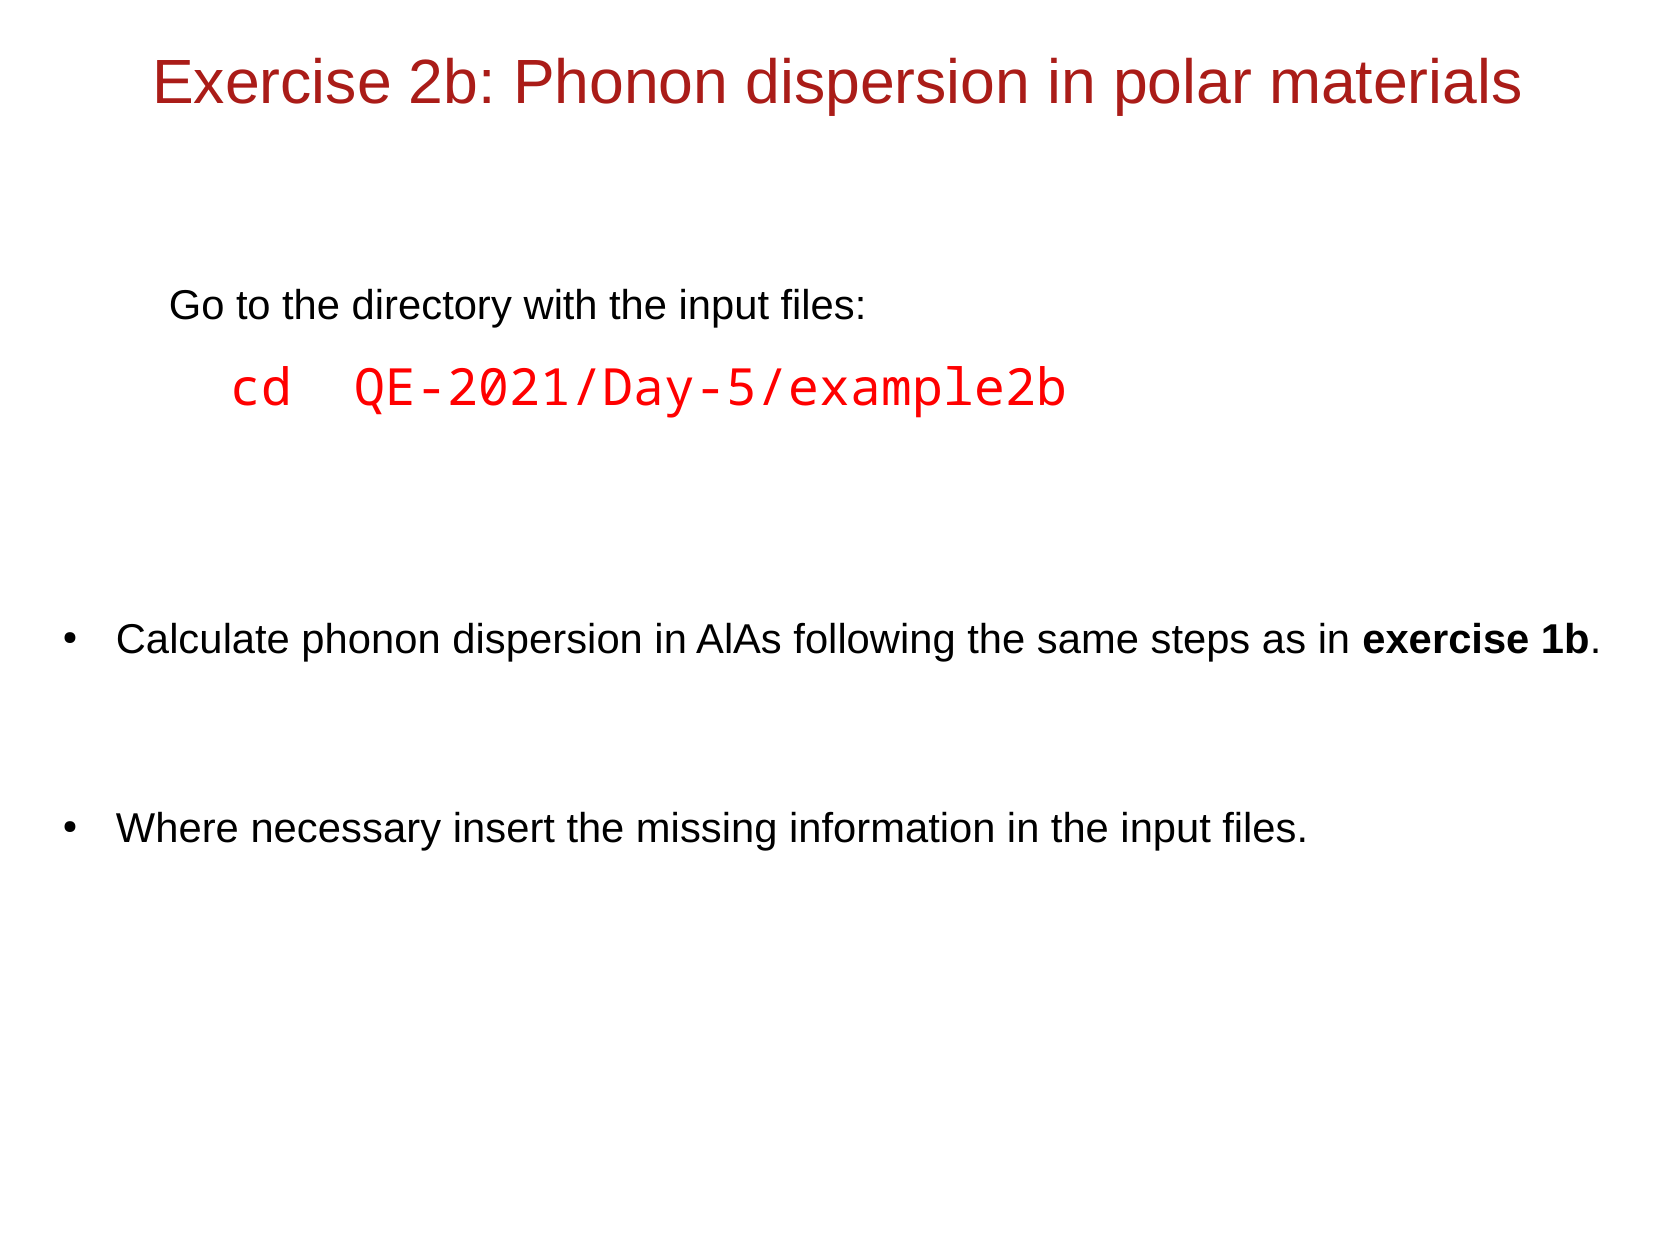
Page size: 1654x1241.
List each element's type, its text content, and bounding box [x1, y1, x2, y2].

title Exercise 2b: Phonon dispersion in polar materials [82, 0, 1572, 186]
list Calculate phonon dispersion in AlAs following the same steps as in exercise 1b. [45, 615, 1630, 697]
list Go to the directory with the input files: cd QE-2021/Day-5/example2b [114, 281, 1603, 422]
list Where necessary insert the missing information in the input files. [45, 804, 1630, 886]
